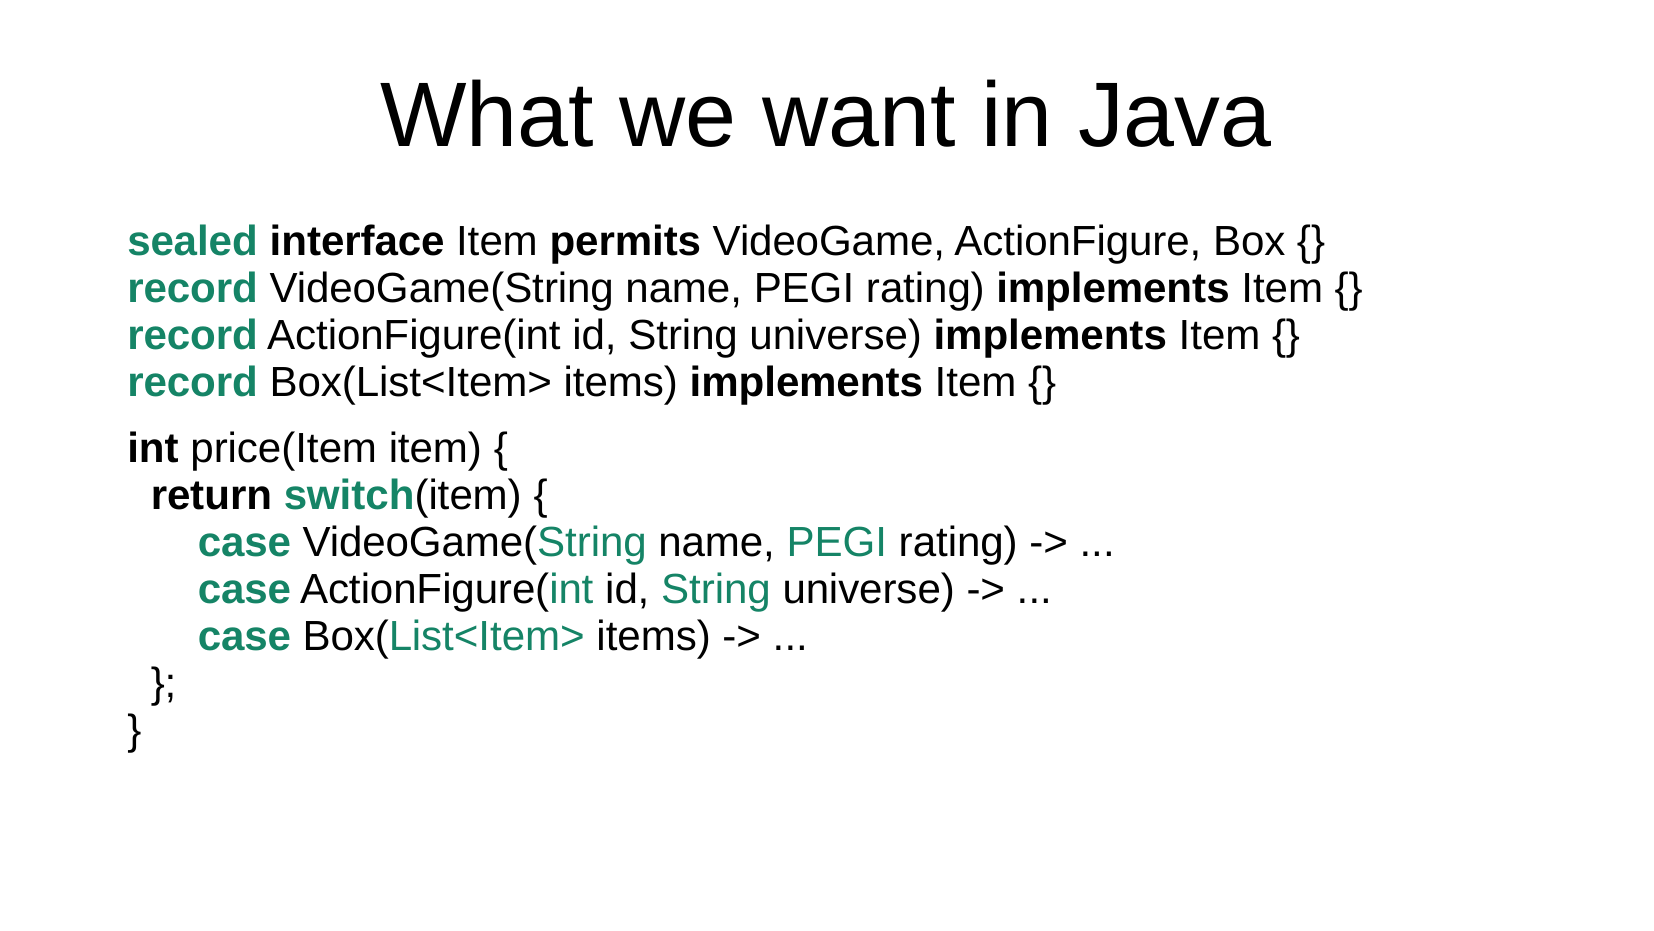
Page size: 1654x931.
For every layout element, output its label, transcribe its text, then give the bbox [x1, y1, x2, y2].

list sealed interface Item permits VideoGame, ActionFigure, Box {} record VideoGame(String name, PEGI rating) implements Item {} record ActionFigure(int id, String universe) implements Item {} record Box(List<Item> items) implements Item {} int price(Item item) { return switch(item) { case VideoGame(String name, PEGI rating) -> ... case ActionFigure(int id, String universe) -> ... case Box(List<Item> items) -> ... }; } [82, 217, 1571, 758]
title What we want in Java [82, 37, 1571, 193]
